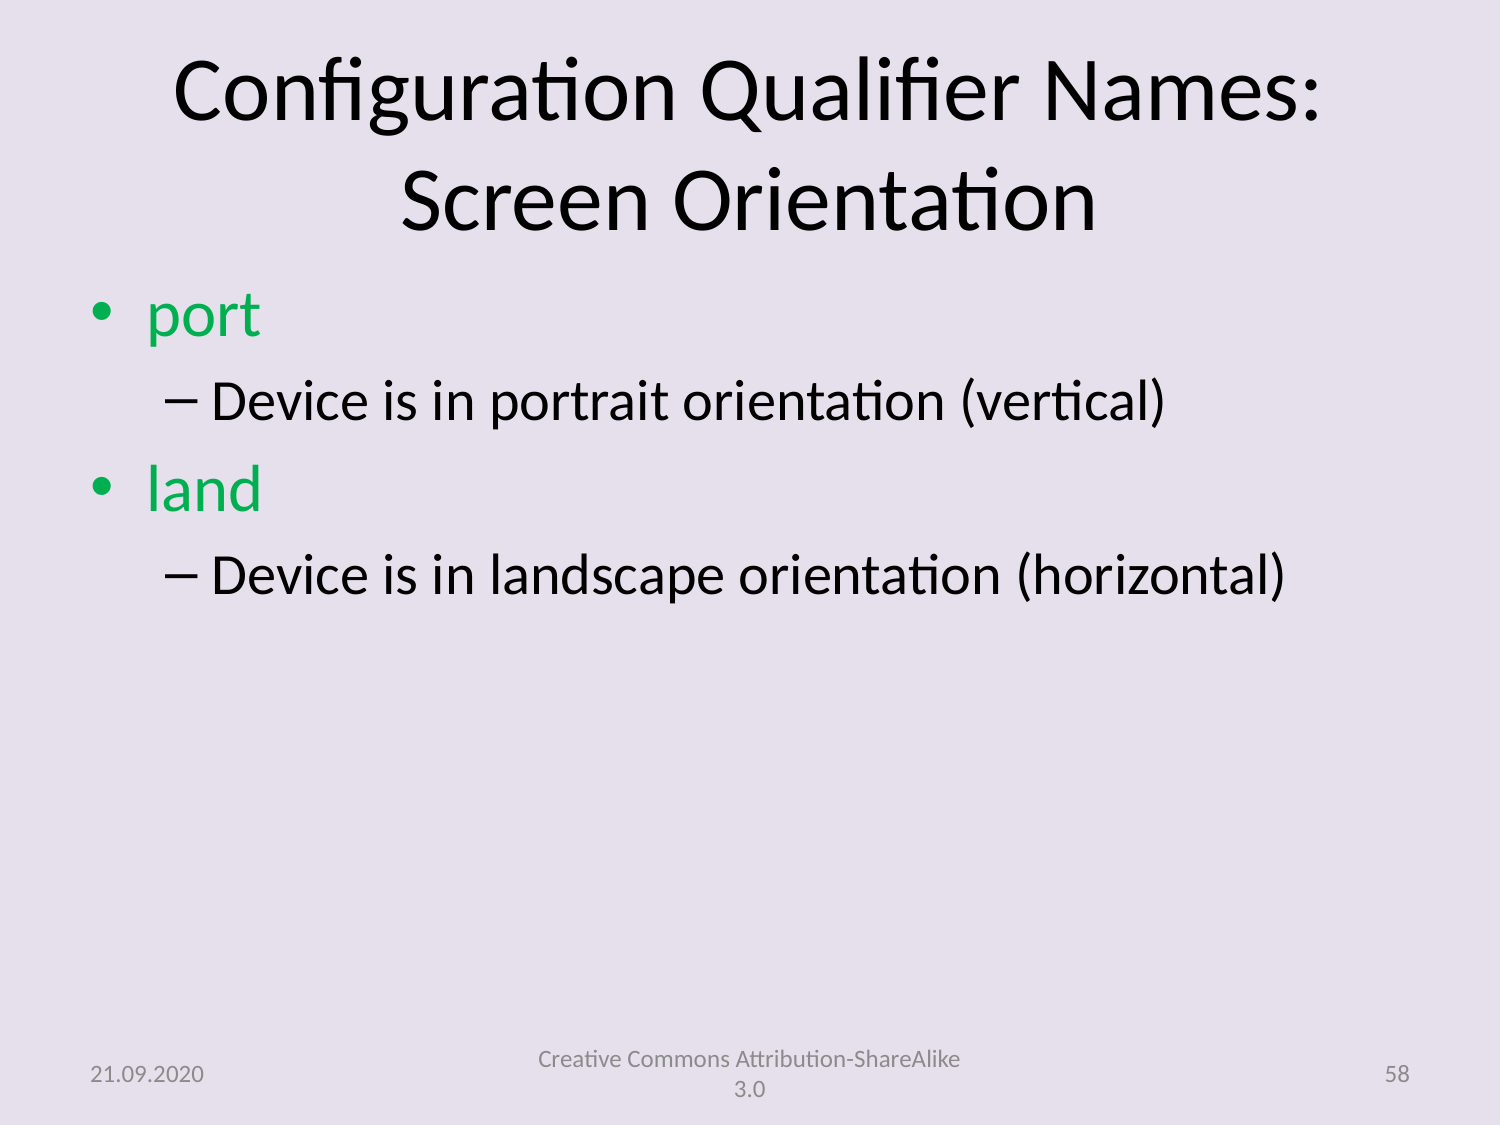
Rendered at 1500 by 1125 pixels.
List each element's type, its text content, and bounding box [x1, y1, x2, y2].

title Configuration Qualifier Names: Screen Orientation [75, 45, 1425, 233]
list port Device is in portrait orientation (vertical) land Device is in landscape orientation (horizontal) [75, 262, 1425, 1005]
